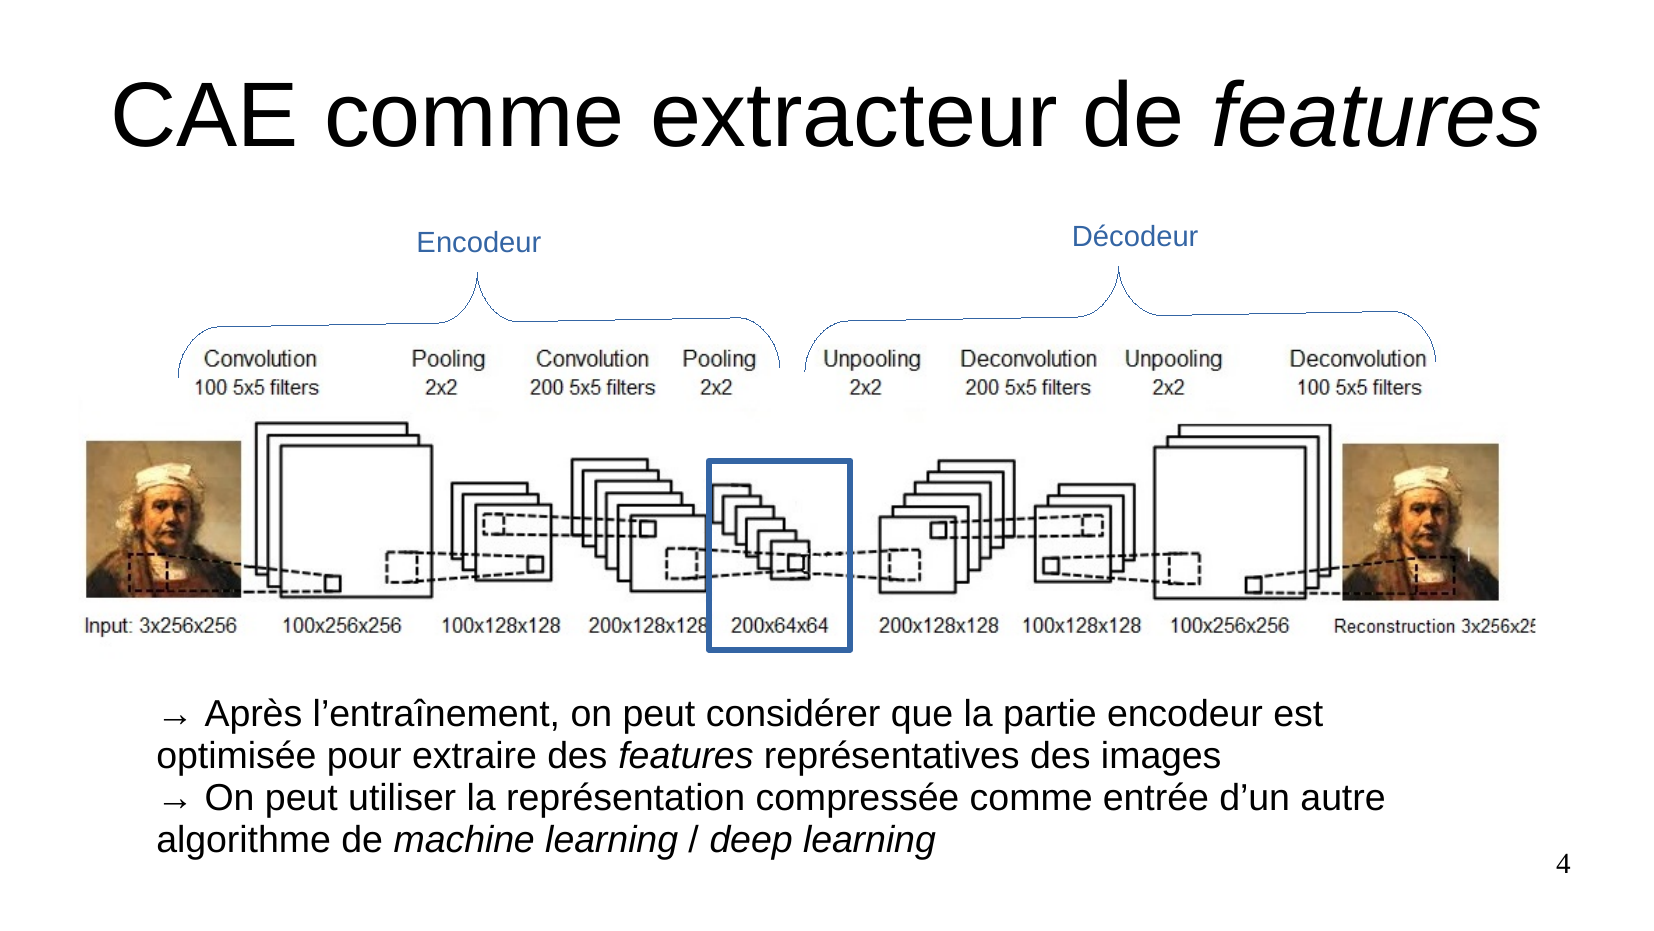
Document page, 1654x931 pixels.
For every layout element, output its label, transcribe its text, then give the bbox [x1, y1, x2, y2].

text_box Encodeur [401, 218, 650, 267]
picture [78, 322, 1536, 668]
title CAE comme extracteur de features [82, 37, 1571, 193]
text_box → Après l’entraînement, on peut considérer que la partie encodeur est optimisée pour extraire des features représentatives des images → On peut utiliser la représentation compressée comme entrée d’un autre algorithme de machine learning / deep learning [141, 685, 1489, 868]
text_box Décodeur [1057, 212, 1306, 261]
